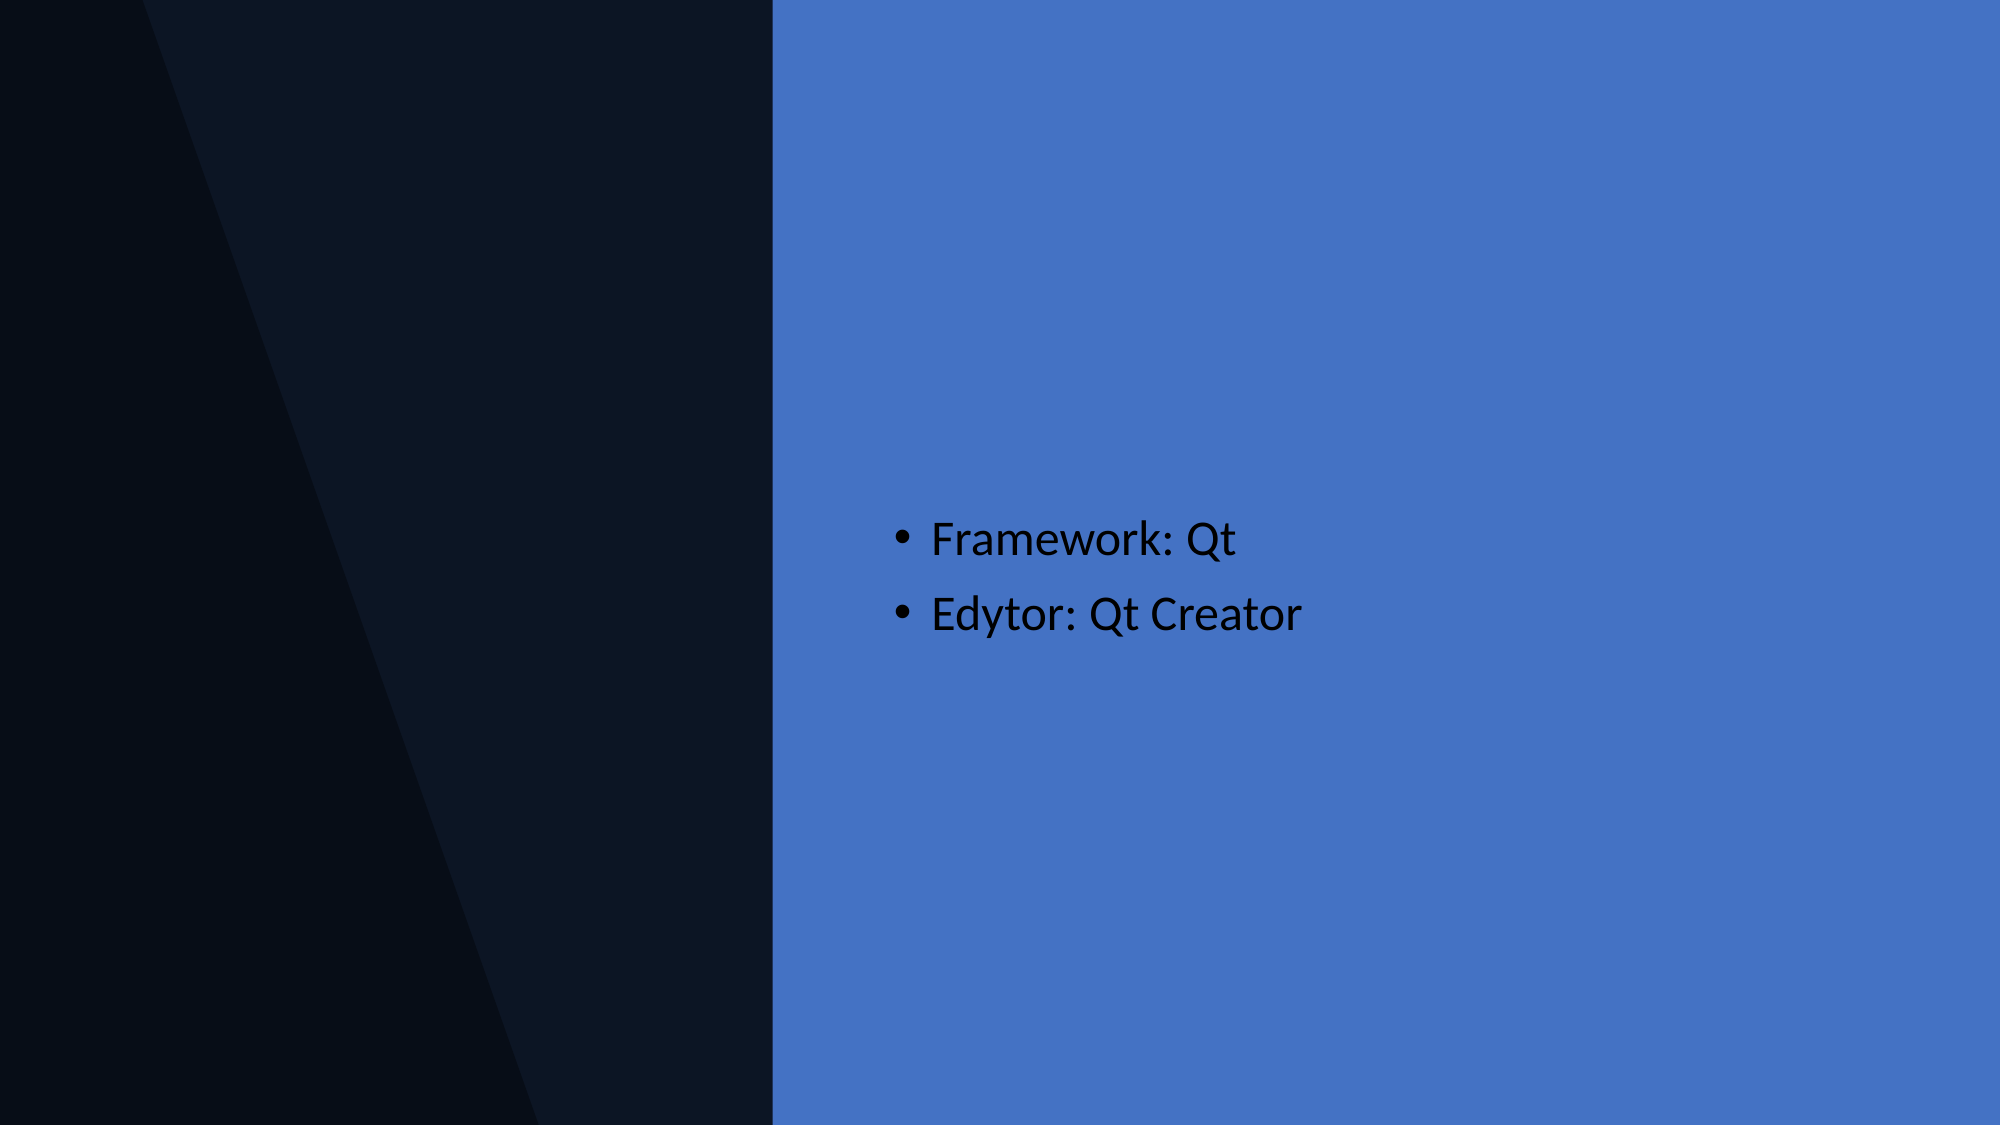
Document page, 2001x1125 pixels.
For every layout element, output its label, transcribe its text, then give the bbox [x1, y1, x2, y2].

list Framework: Qt Edytor: Qt Creator [878, 104, 1868, 968]
text_box [0, 0, 2000, 1125]
